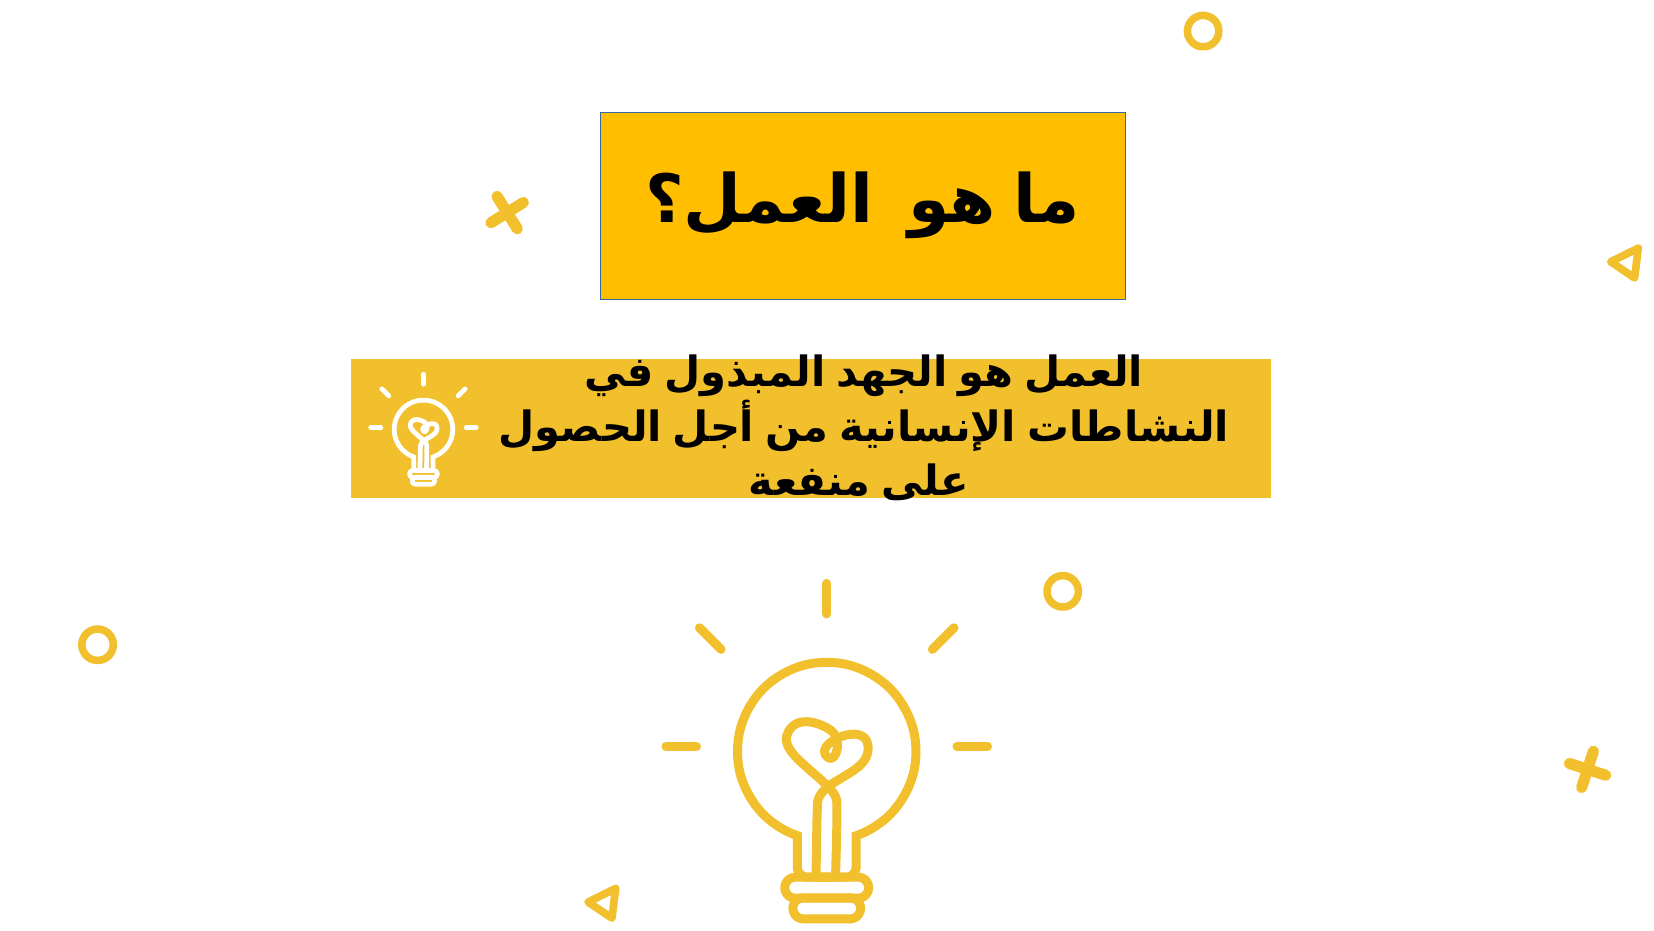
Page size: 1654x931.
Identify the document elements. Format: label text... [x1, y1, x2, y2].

text_box ما هو العمل؟ [600, 112, 1126, 300]
text_box العمل هو الجهد المبذول في النشاطات الإنسانية من أجل الحصول على منفعة [487, 339, 1241, 523]
